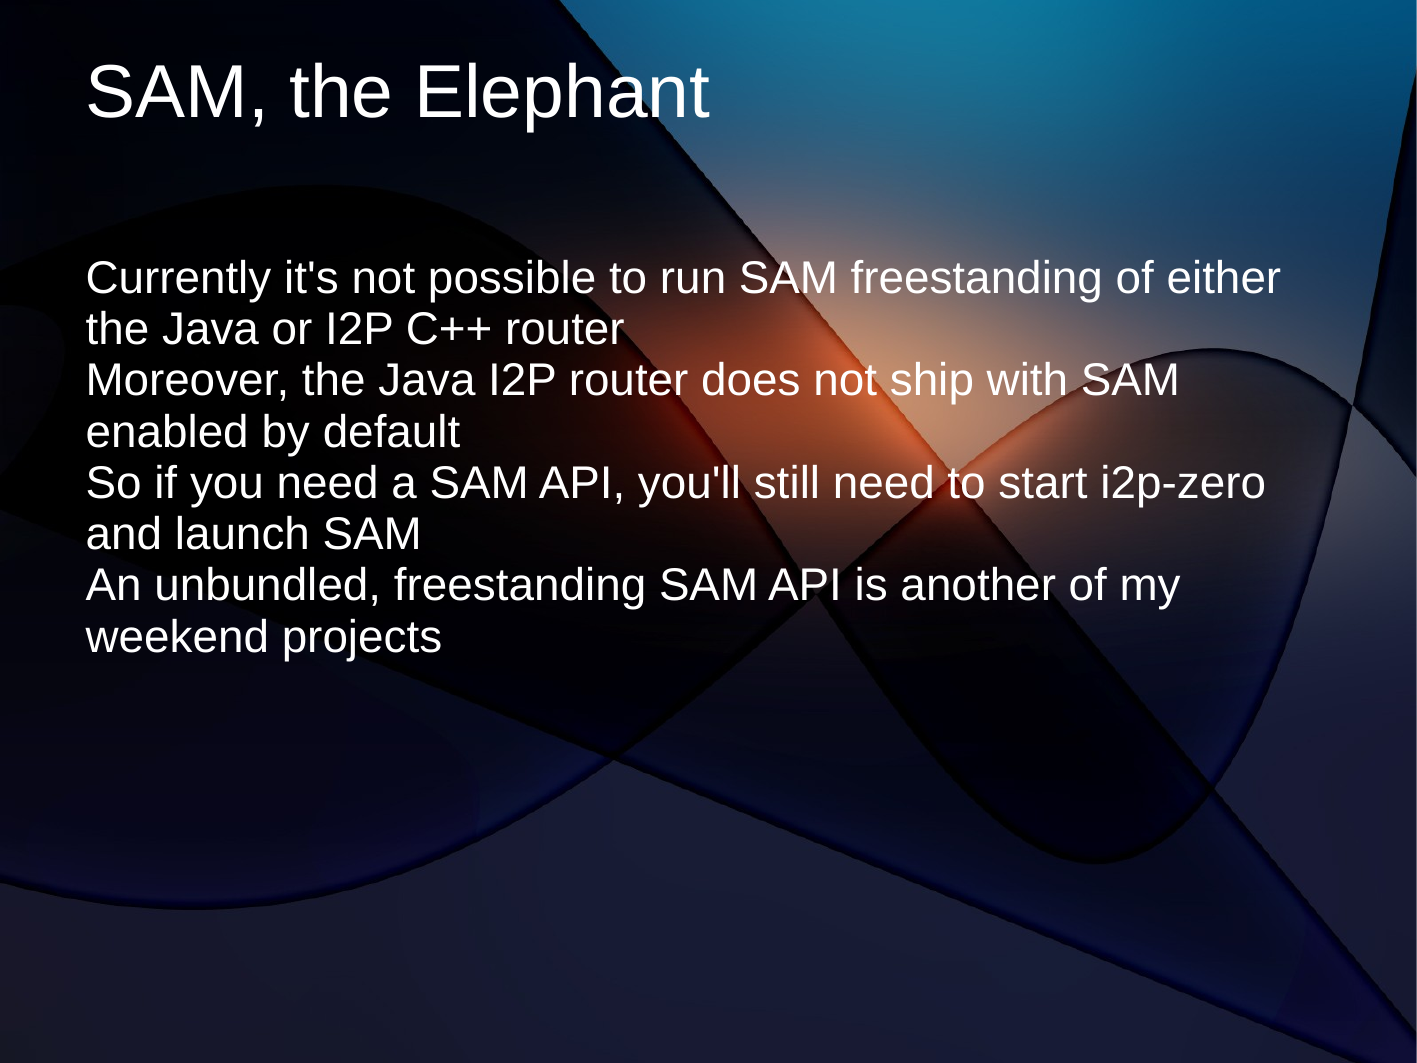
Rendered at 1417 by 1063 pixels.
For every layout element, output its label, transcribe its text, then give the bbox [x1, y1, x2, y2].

subtitle Currently it's not possible to run SAM freestanding of either the Java or I2P C++ router Moreover, the Java I2P router does not ship with SAM enabled by default So if you need a SAM API, you'll still need to start i2p-zero and launch SAM An unbundled, freestanding SAM API is another of my weekend projects [70, 244, 1346, 925]
picture [1093, 34, 1099, 42]
picture [0, 0, 1417, 1063]
title SAM, the Elephant [70, 42, 1346, 213]
